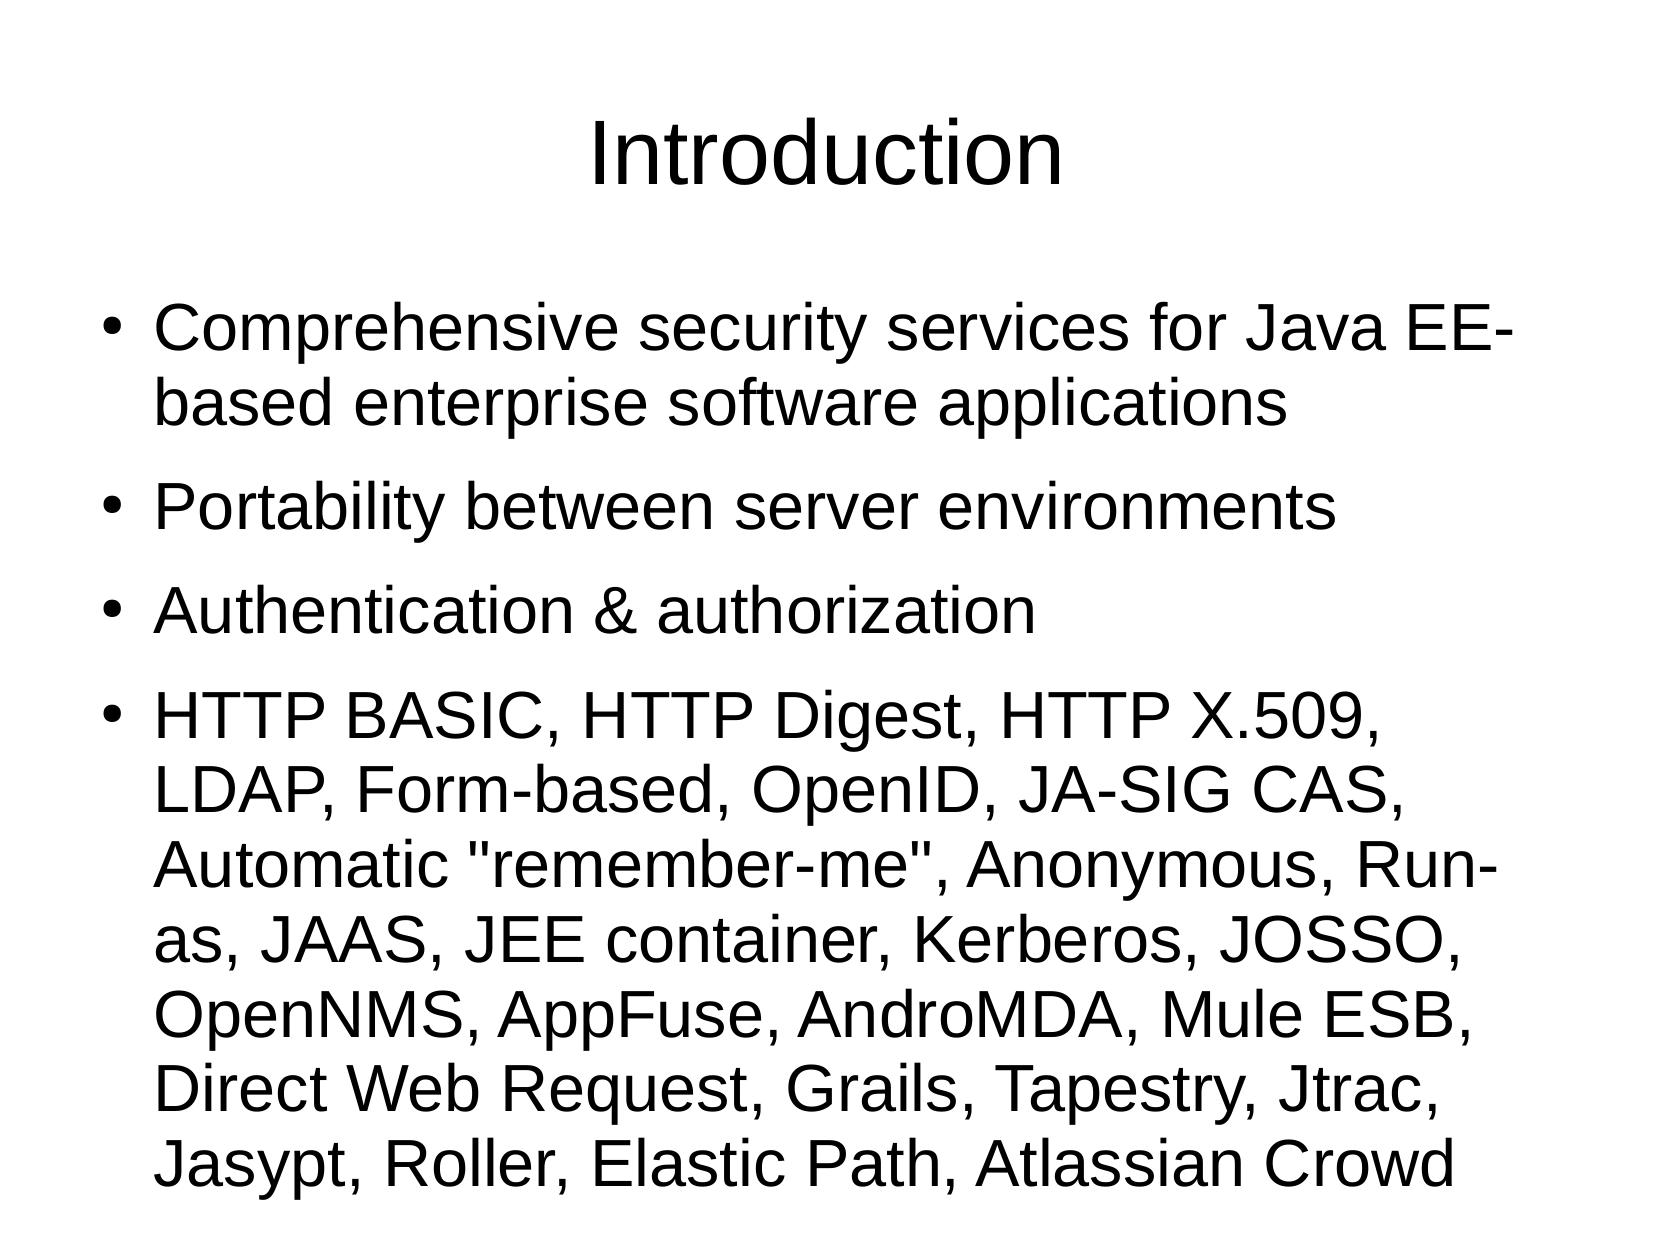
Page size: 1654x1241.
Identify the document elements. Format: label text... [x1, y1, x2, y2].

title Introduction [82, 49, 1571, 257]
list Comprehensive security services for Java EE-based enterprise software applications Portability between server environments Authentication & authorization HTTP BASIC, HTTP Digest, HTTP X.509, LDAP, Form-based, OpenID, JA-SIG CAS, Automatic "remember-me", Anonymous, Run-as, JAAS, JEE container, Kerberos, JOSSO, OpenNMS, AppFuse, AndroMDA, Mule ESB, Direct Web Request, Grails, Tapestry, Jtrac, Jasypt, Roller, Elastic Path, Atlassian Crowd [82, 290, 1571, 1202]
